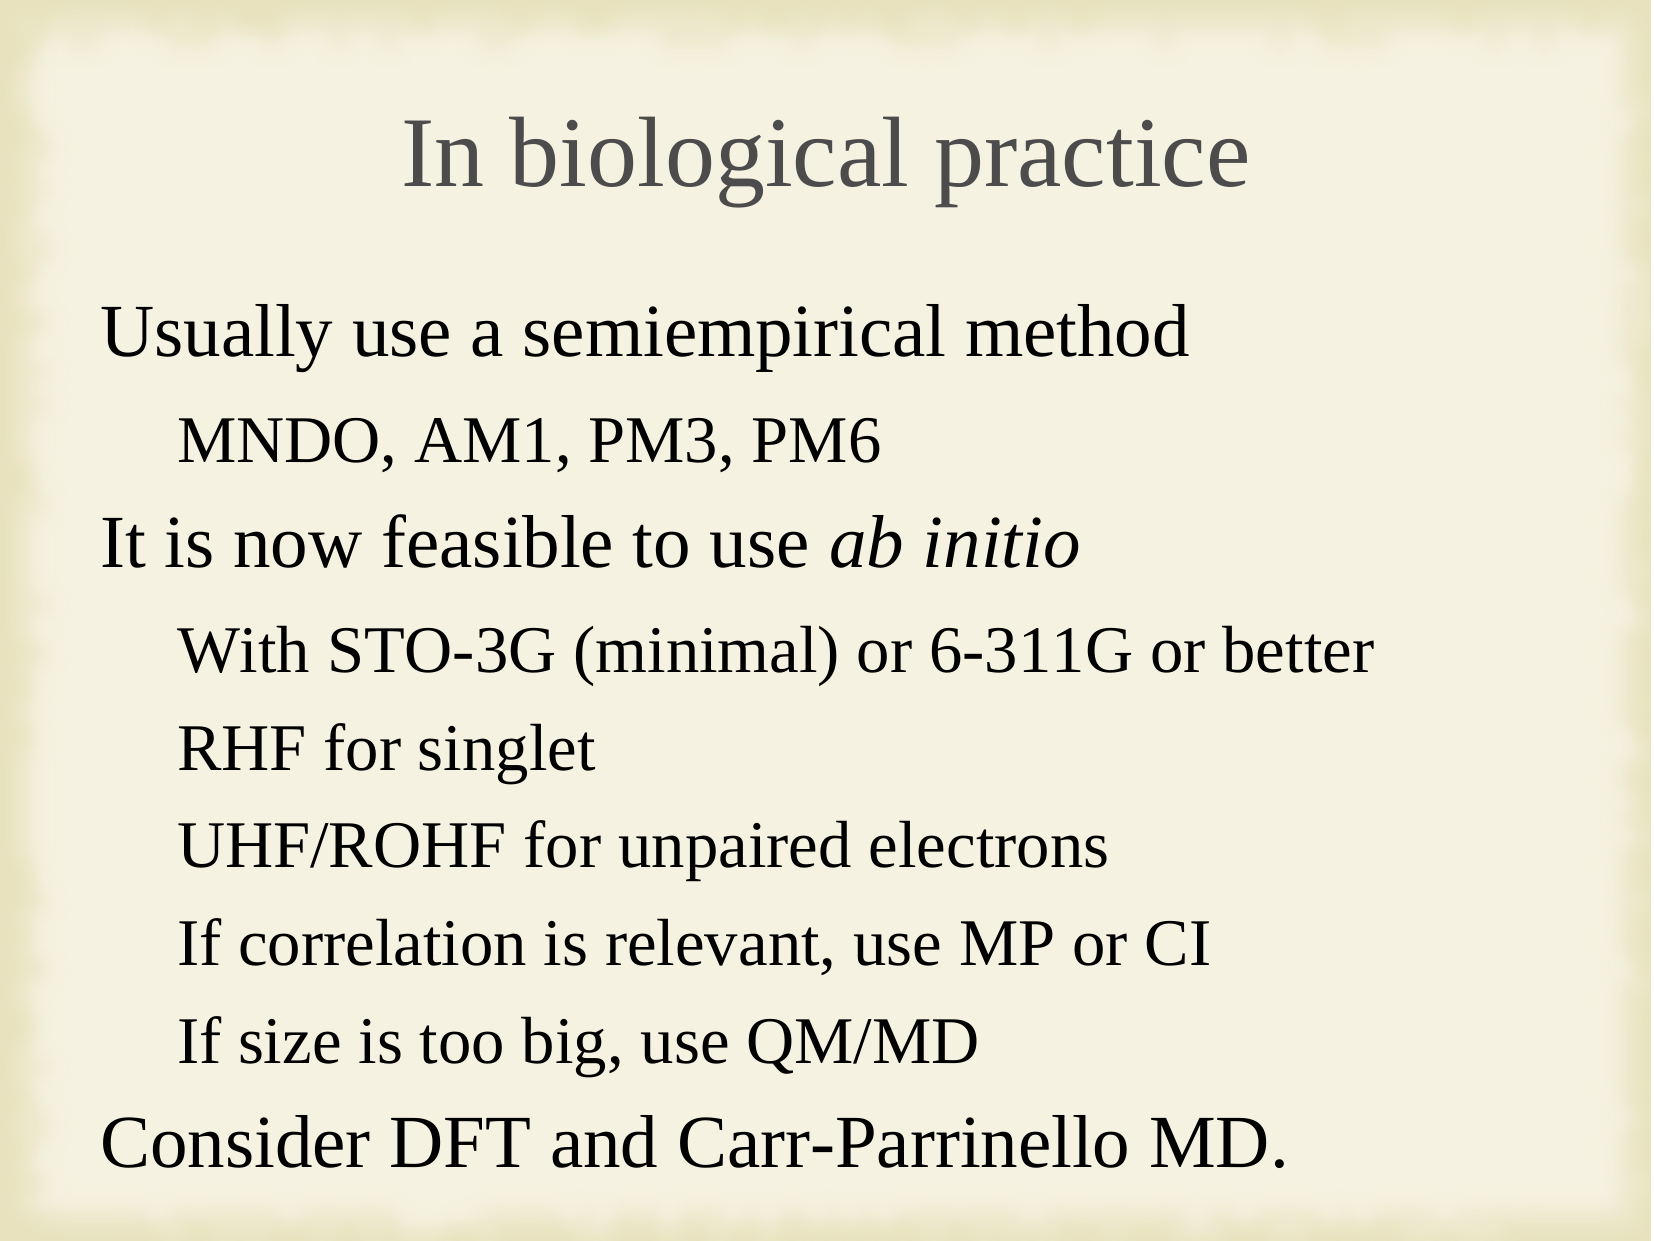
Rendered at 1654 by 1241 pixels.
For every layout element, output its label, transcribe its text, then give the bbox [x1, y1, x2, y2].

picture [0, 0, 1651, 1241]
list Usually use a semiempirical method MNDO, AM1, PM3, PM6 It is now feasible to use ab initio With STO-3G (minimal) or 6-311G or better RHF for singlet UHF/ROHF for unpaired electrons If correlation is relevant, use MP or CI If size is too big, use QM/MD Consider DFT and Carr-Parrinello MD. [82, 290, 1571, 1185]
title In biological practice [82, 56, 1571, 250]
